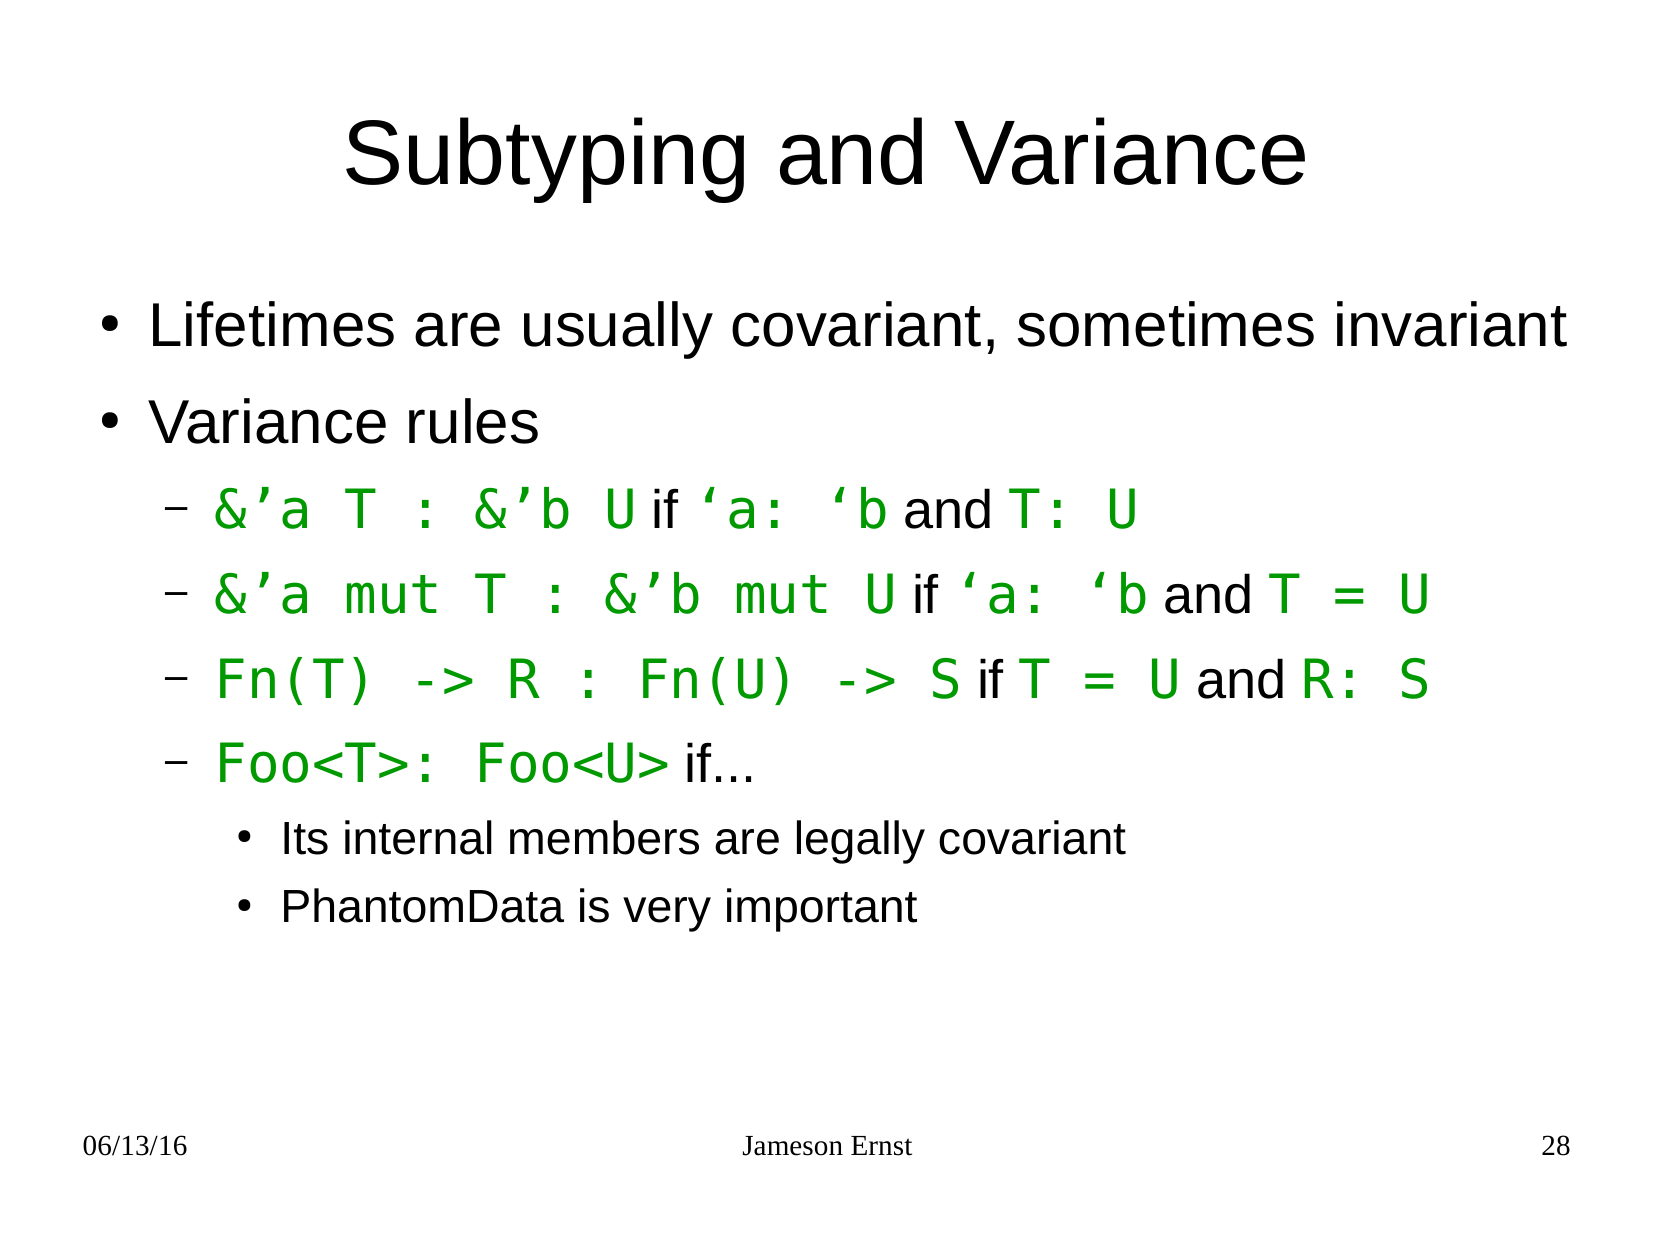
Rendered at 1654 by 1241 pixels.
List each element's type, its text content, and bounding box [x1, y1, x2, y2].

title Subtyping and Variance [82, 49, 1571, 257]
list Lifetimes are usually covariant, sometimes invariant Variance rules &’a T : &’b U if ‘a: ‘b and T: U &’a mut T : &’b mut U if ‘a: ‘b and T = U Fn(T) -> R : Fn(U) -> S if T = U and R: S Foo<T>: Foo<U> if... Its internal members are legally covariant PhantomData is very important [82, 290, 1571, 1010]
